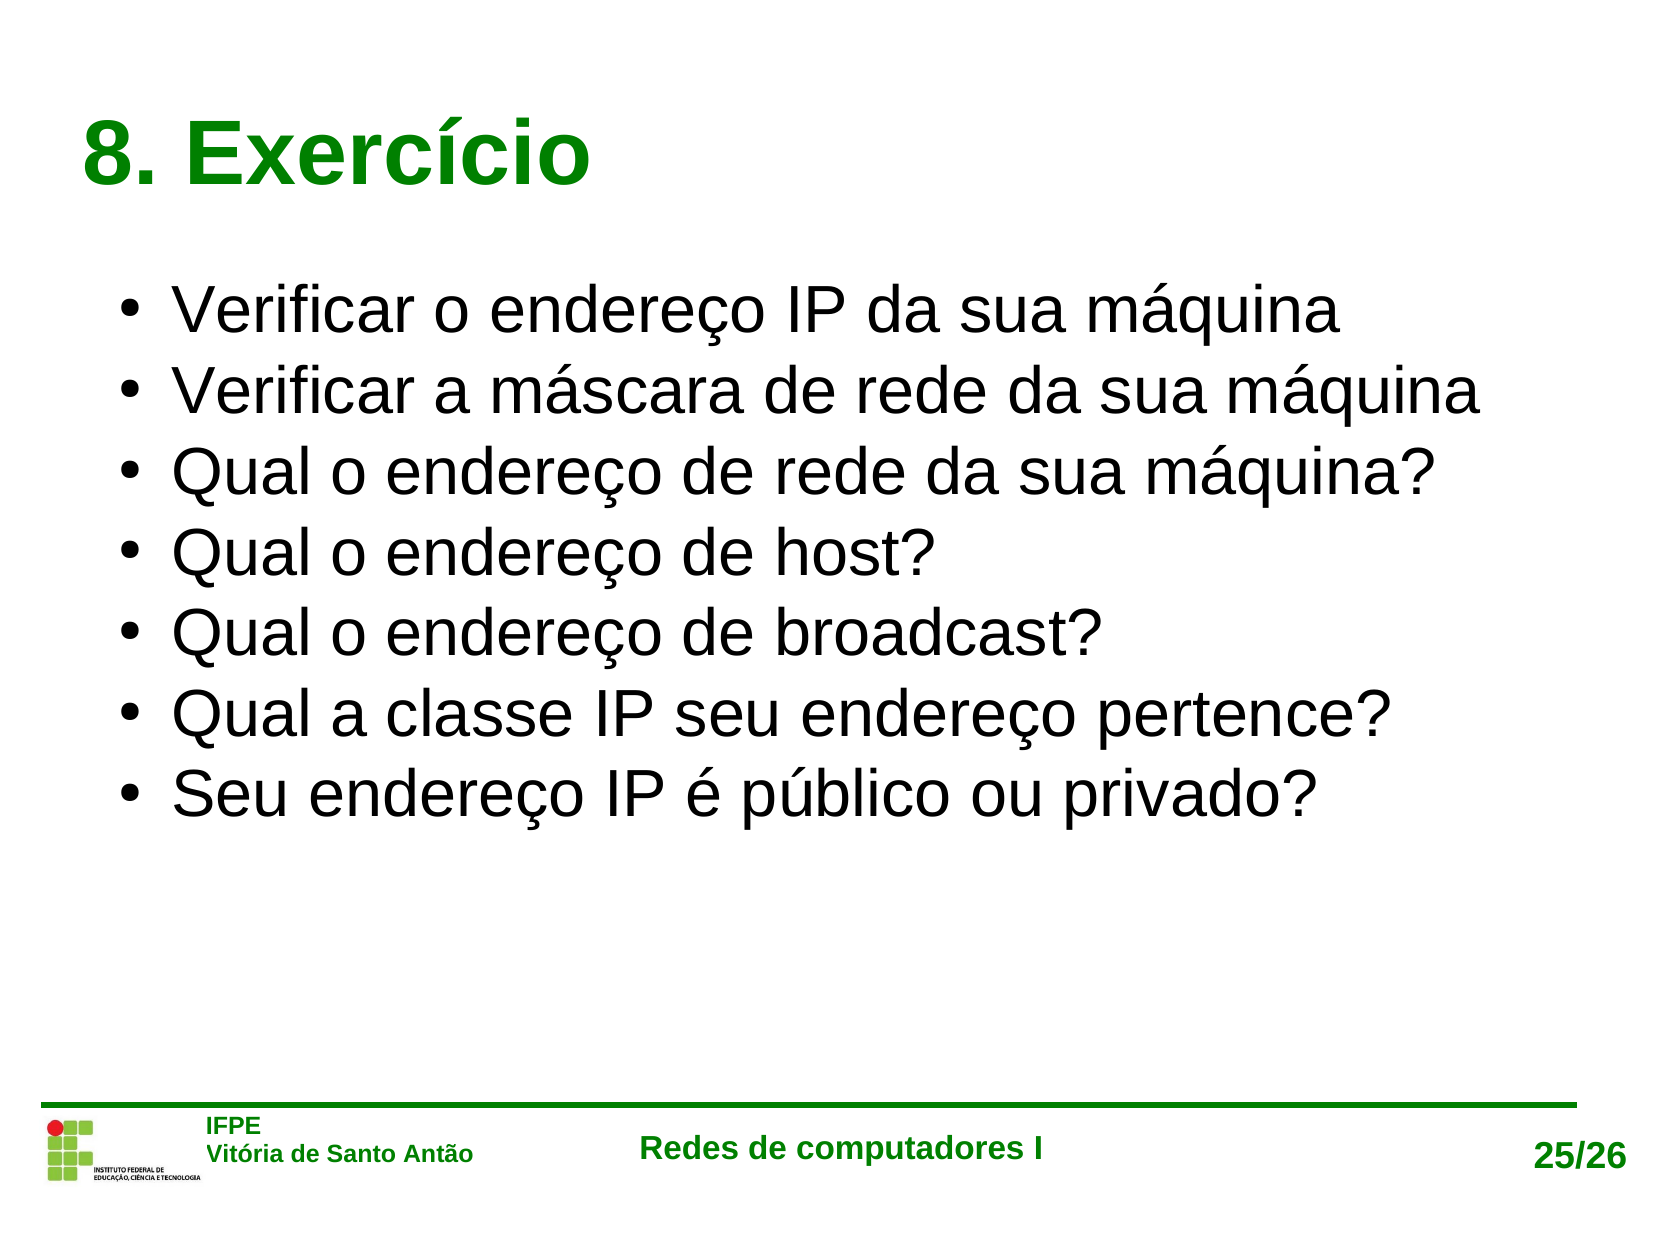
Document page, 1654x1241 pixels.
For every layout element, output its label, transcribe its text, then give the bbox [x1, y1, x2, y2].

title 8. Exercício [82, 49, 1571, 257]
list Verificar o endereço IP da sua máquina Verificar a máscara de rede da sua máquina Qual o endereço de rede da sua máquina? Qual o endereço de host? Qual o endereço de broadcast? Qual a classe IP seu endereço pertence? Seu endereço IP é público ou privado? [82, 272, 1571, 832]
picture [39, 1111, 207, 1191]
